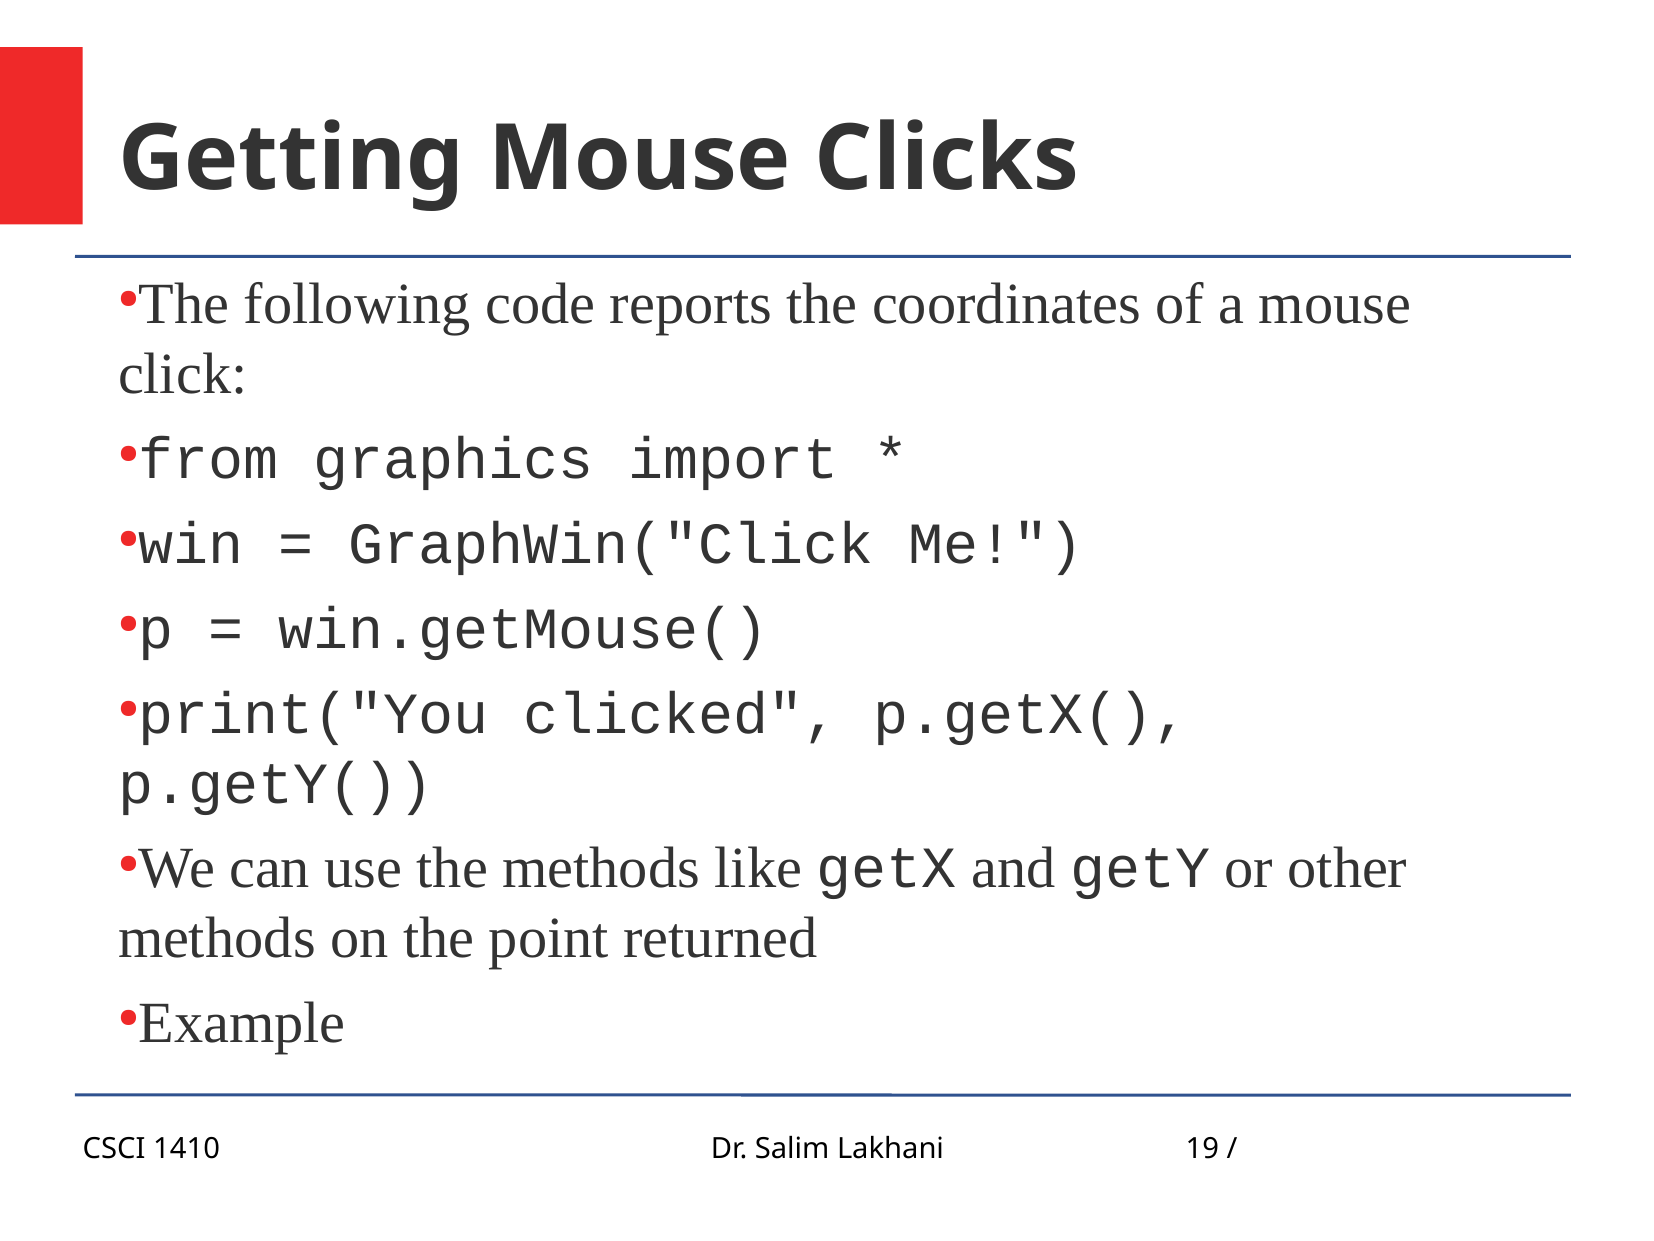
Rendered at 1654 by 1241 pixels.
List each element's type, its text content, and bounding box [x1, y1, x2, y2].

text_box / [1185, 1129, 1571, 1216]
text_box Dr. Salim Lakhani [565, 1129, 1090, 1216]
text_box CSCI 1410 [82, 1129, 468, 1216]
title Getting Mouse Clicks [118, 49, 1571, 257]
list The following code reports the coordinates of a mouse click: from graphics import * win = GraphWin("Click Me!") p = win.getMouse() print("You clicked", p.getX(), p.getY()) We can use the methods like getX and getY or other methods on the point returned Example [118, 265, 1536, 1081]
